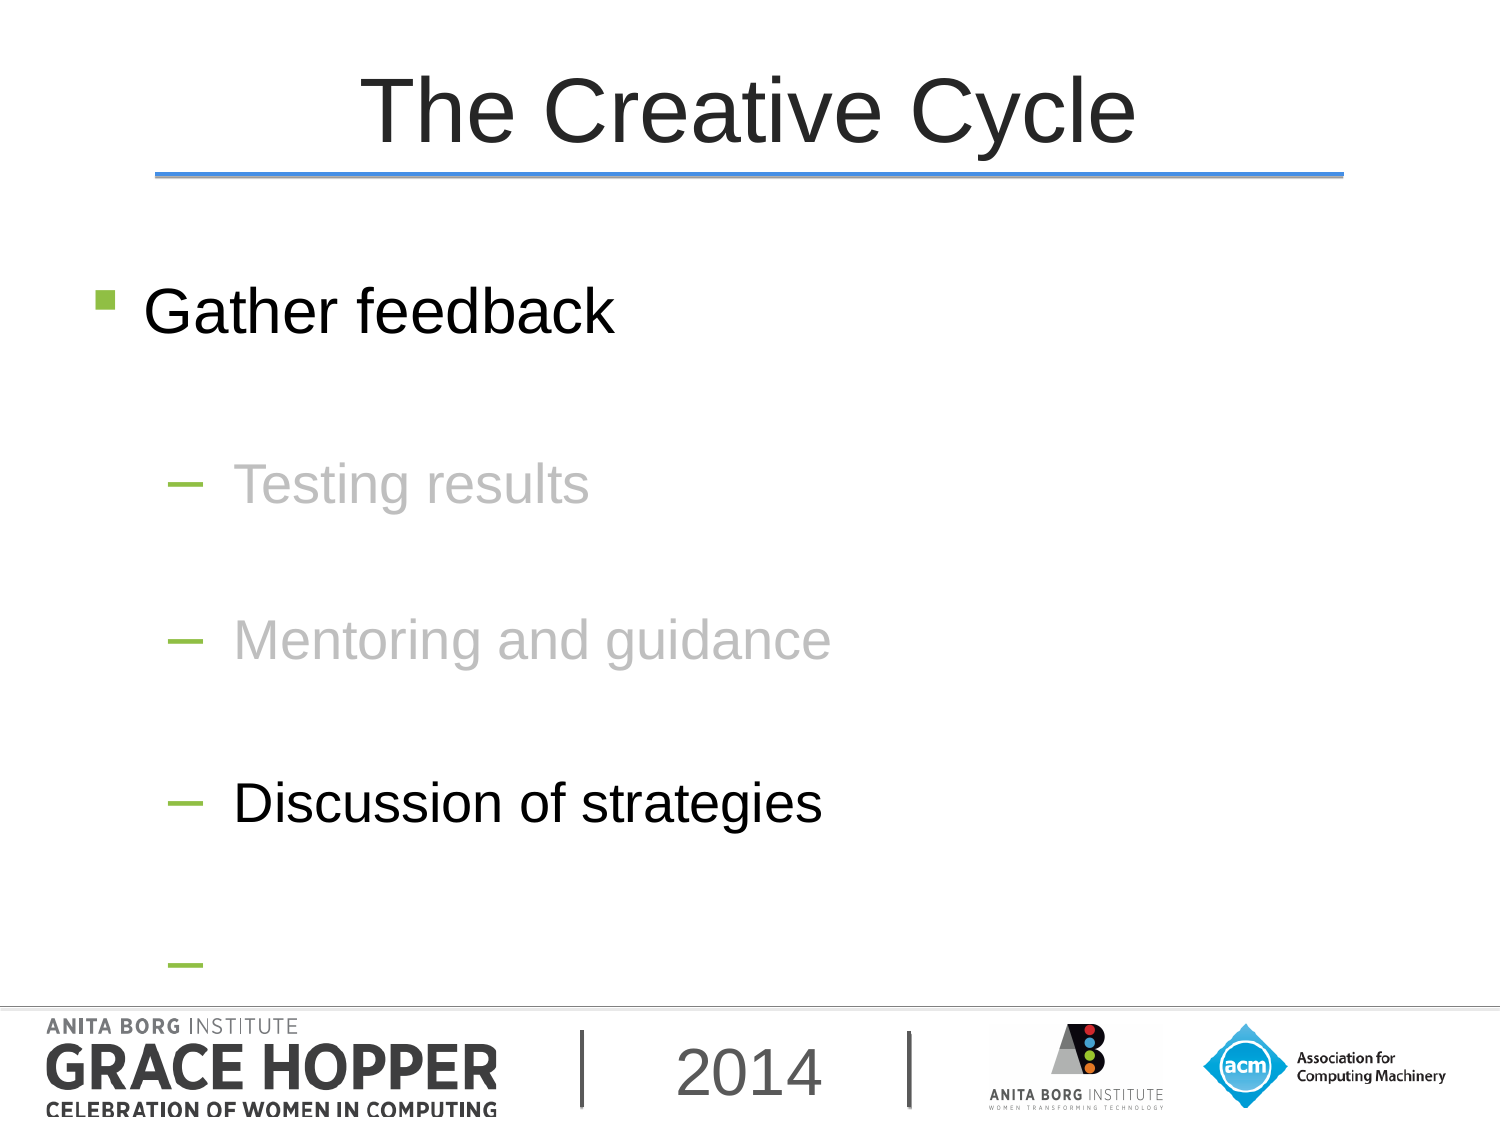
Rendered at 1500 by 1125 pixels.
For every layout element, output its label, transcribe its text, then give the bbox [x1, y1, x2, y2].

title The Creative Cycle [75, 19, 1425, 191]
picture [989, 1024, 1163, 1110]
list Gather feedback Testing results Mentoring and guidance Discussion of strategies General suggestions [75, 262, 1425, 1005]
